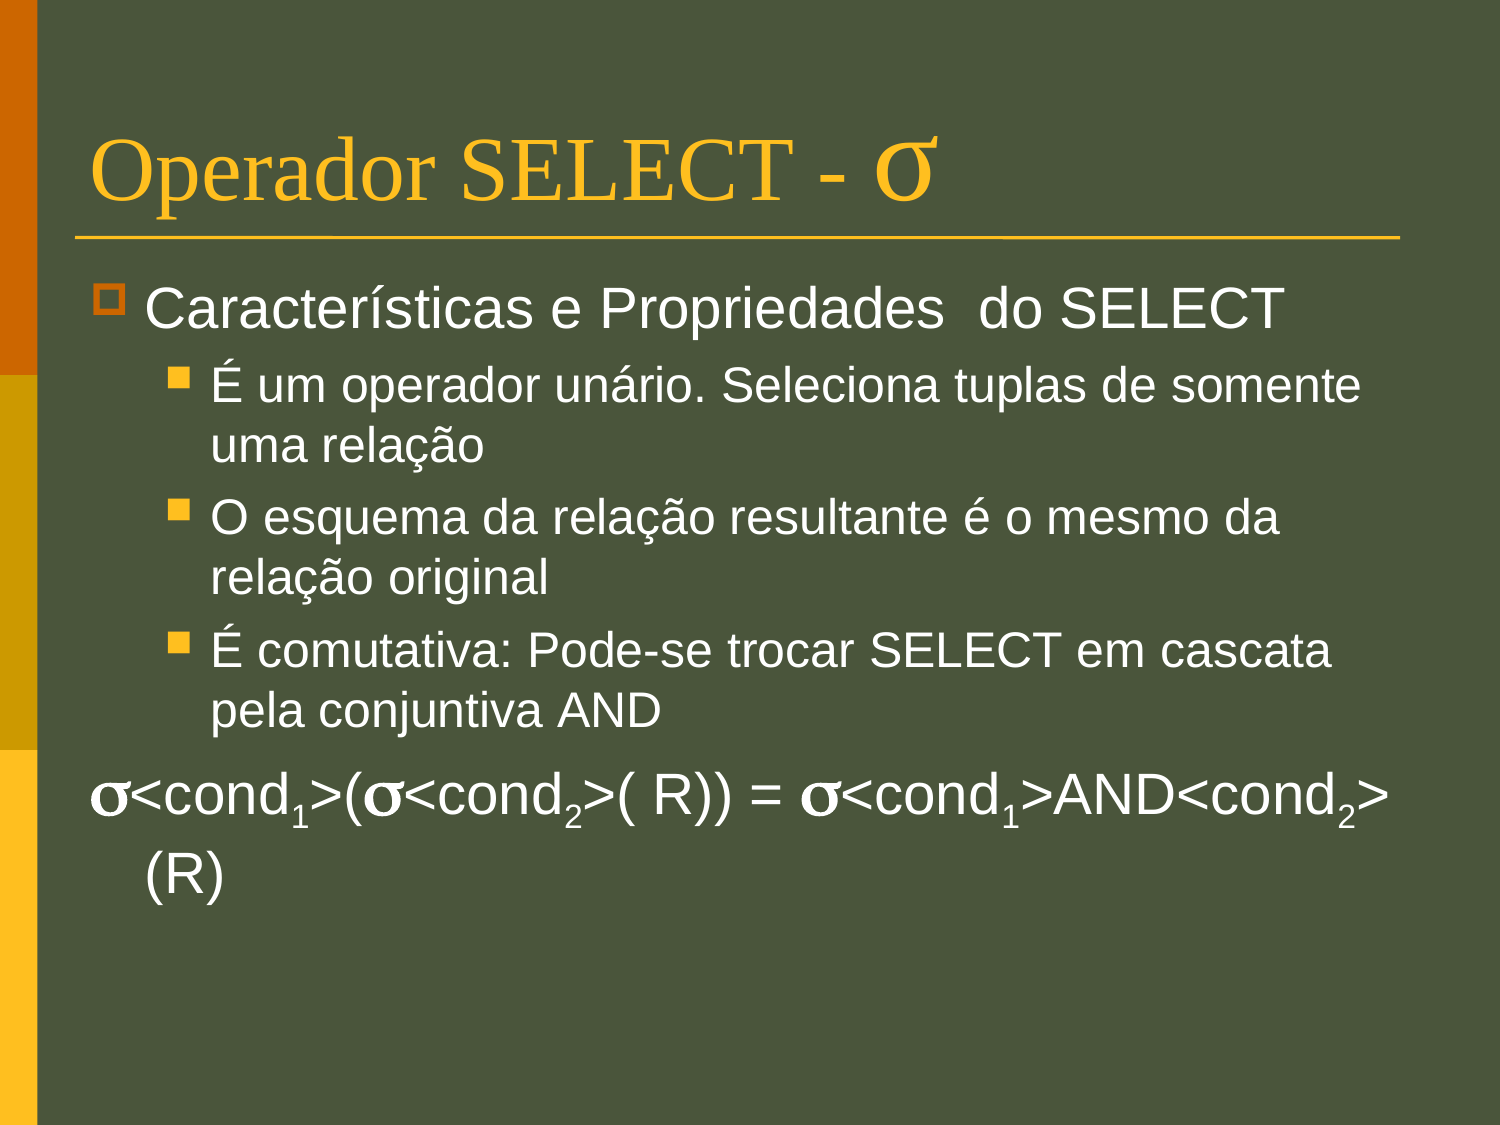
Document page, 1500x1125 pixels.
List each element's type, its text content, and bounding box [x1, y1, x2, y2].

title Operador SELECT - σ [75, 45, 1426, 233]
list Características e Propriedades do SELECT É um operador unário. Seleciona tuplas de somente uma relação O esquema da relação resultante é o mesmo da relação original É comutativa: Pode-se trocar SELECT em cascata pela conjuntiva AND <cond1>(<cond2>( R)) = <cond1>AND<cond2> (R)‏ [75, 262, 1426, 1006]
